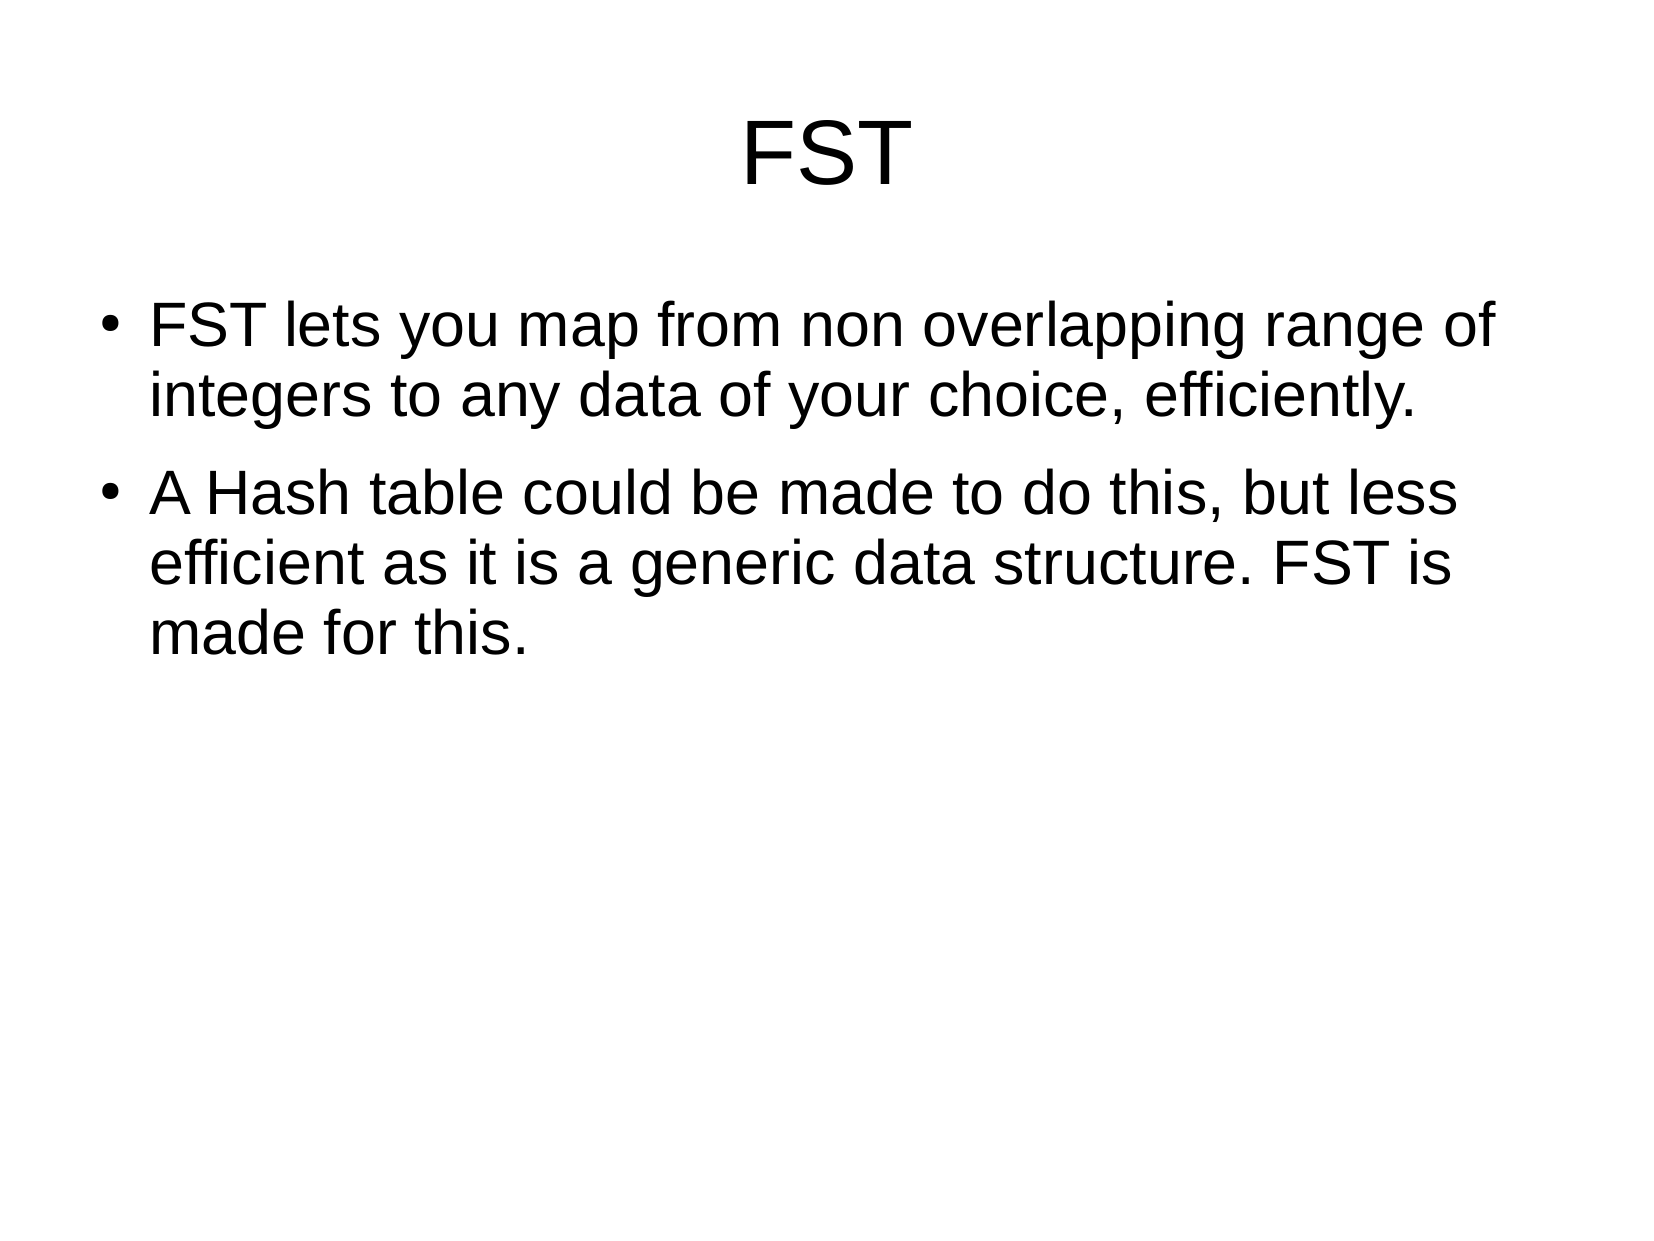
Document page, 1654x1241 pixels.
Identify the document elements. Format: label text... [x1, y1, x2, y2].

title FST [82, 49, 1571, 257]
list FST lets you map from non overlapping range of integers to any data of your choice, efficiently. A Hash table could be made to do this, but less efficient as it is a generic data structure. FST is made for this. [82, 290, 1571, 721]
